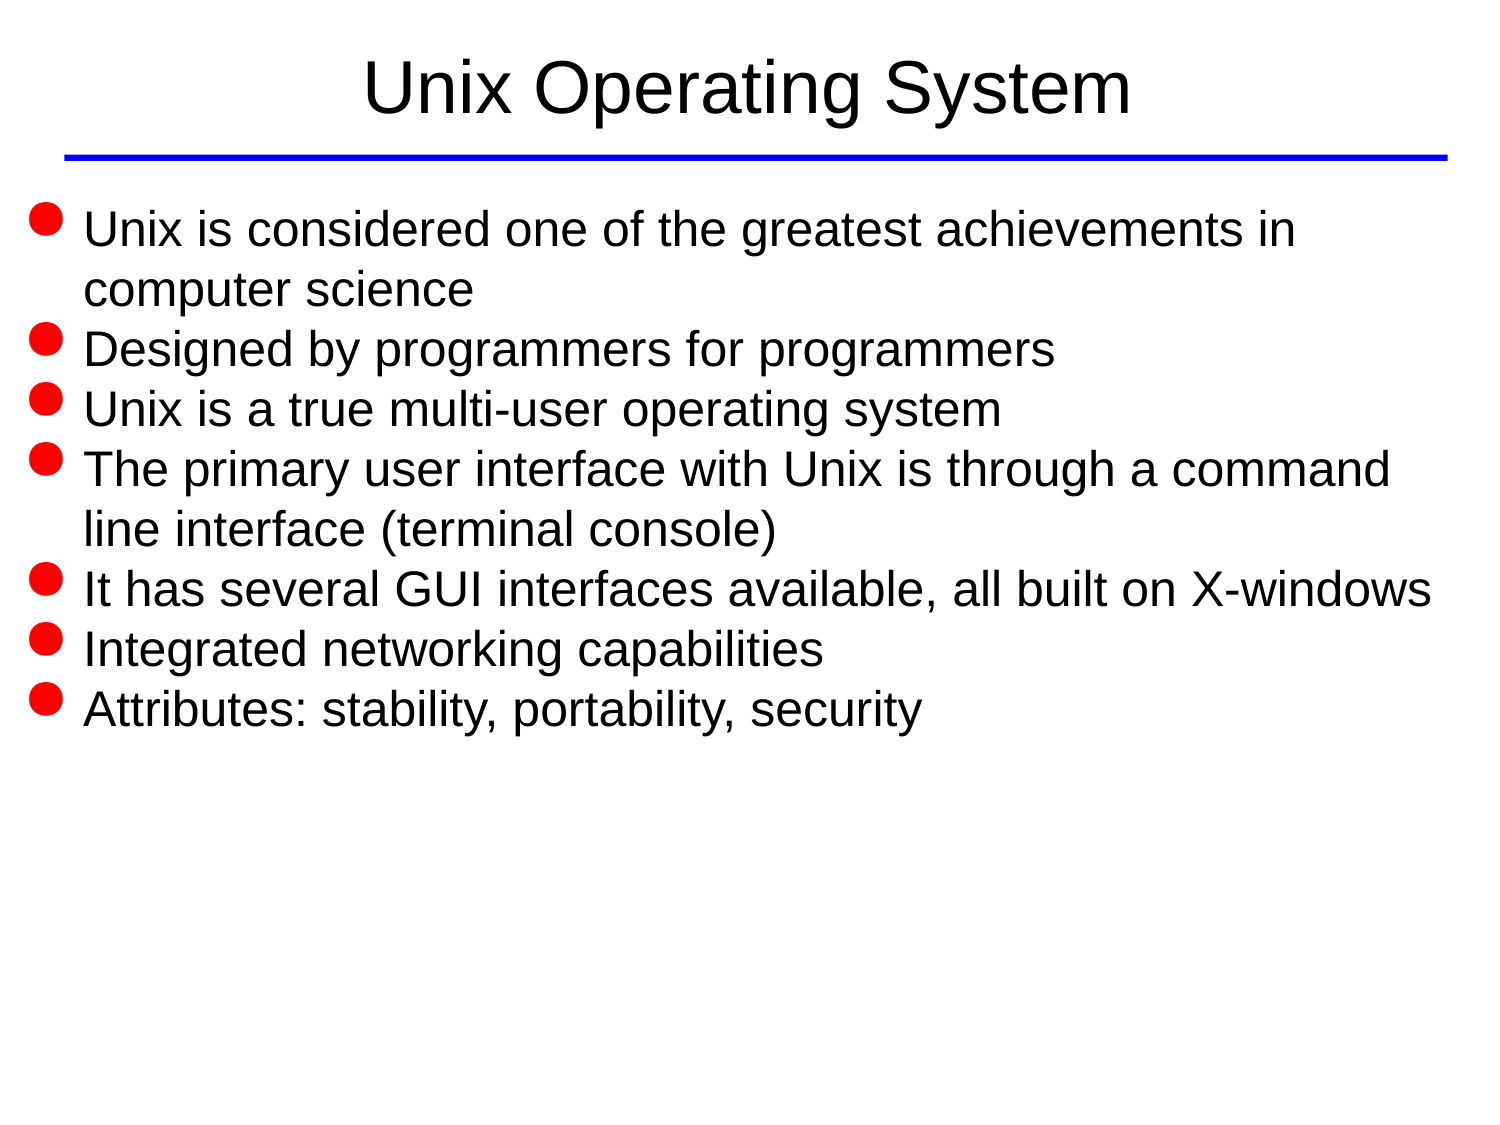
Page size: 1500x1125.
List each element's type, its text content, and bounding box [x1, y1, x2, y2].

list Unix is considered one of the greatest achievements in computer science Designed by programmers for programmers Unix is a true multi-user operating system The primary user interface with Unix is through a command line interface (terminal console) It has several GUI interfaces available, all built on X-windows Integrated networking capabilities Attributes: stability, portability, security [11, 189, 1461, 1029]
title Unix Operating System [115, 21, 1382, 147]
